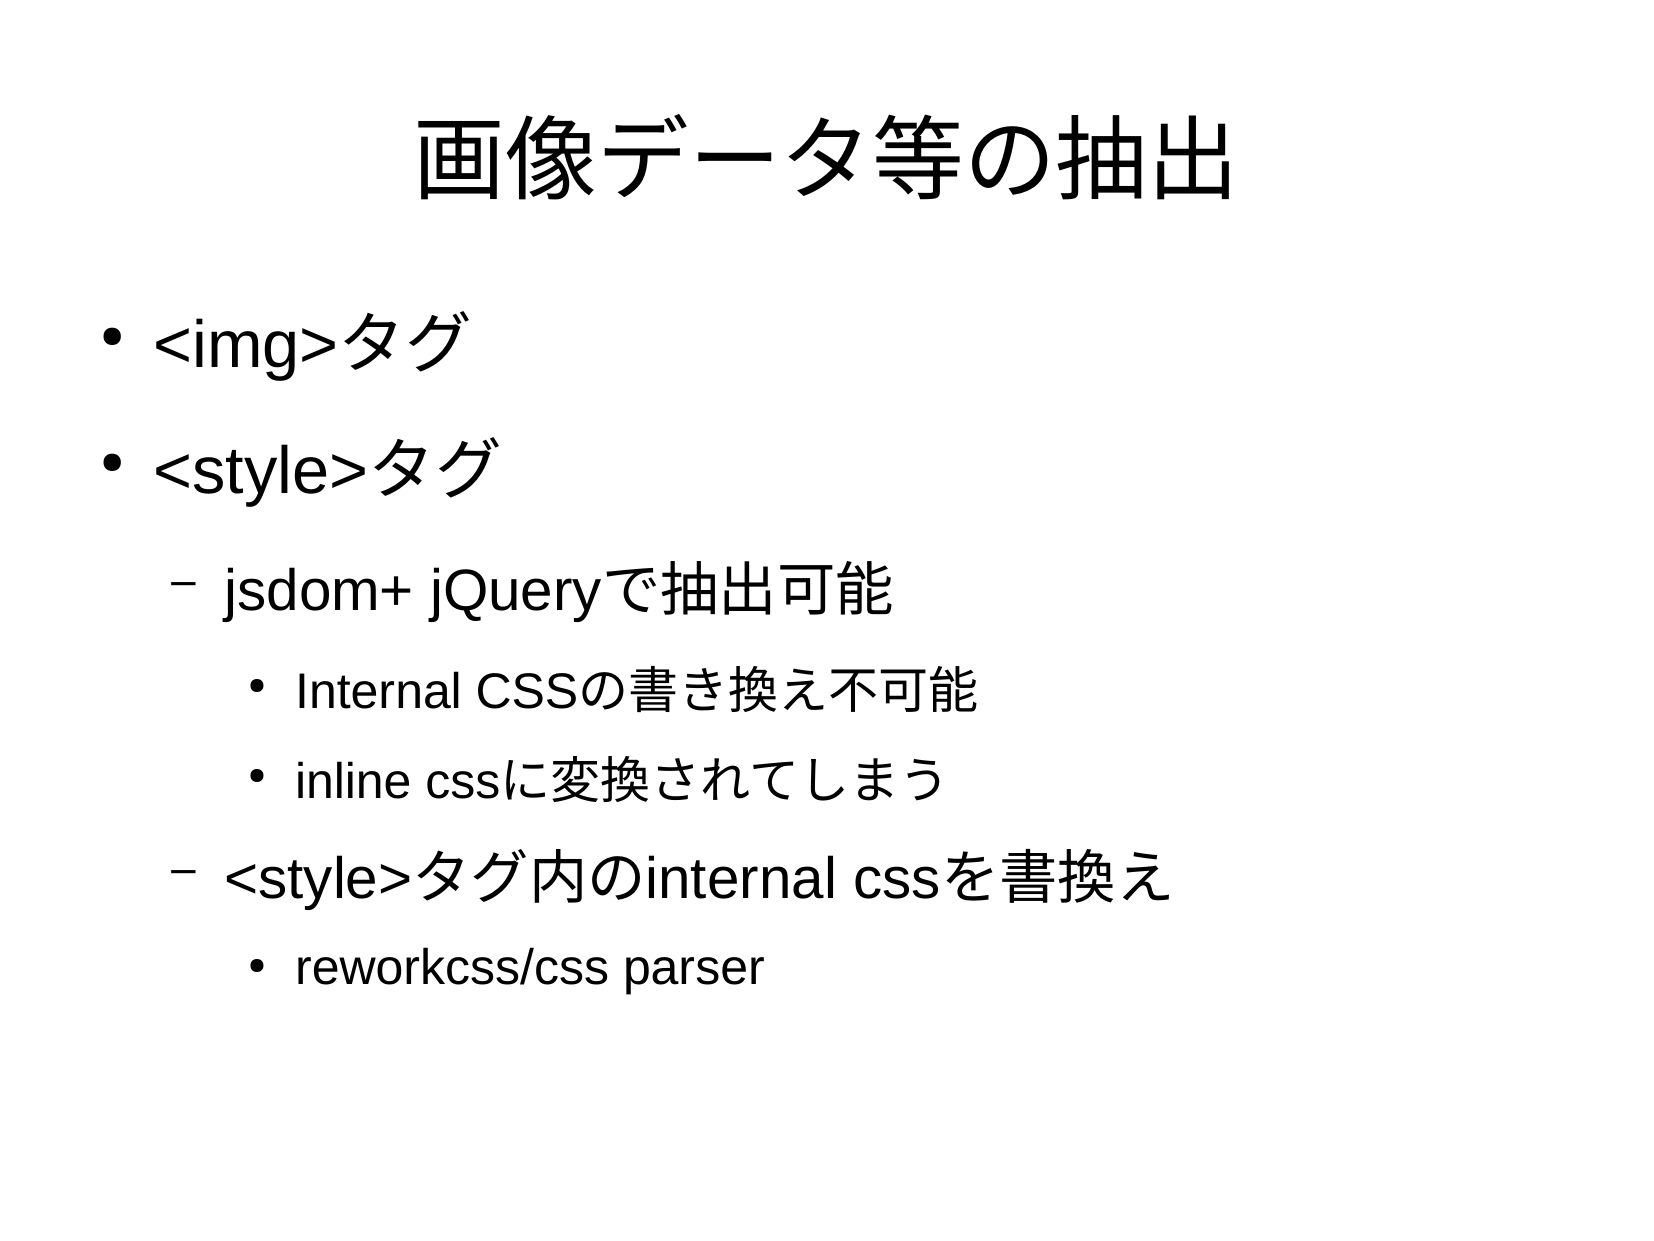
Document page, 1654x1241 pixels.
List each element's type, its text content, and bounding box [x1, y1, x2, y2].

title 画像データ等の抽出 [82, 49, 1571, 257]
list <img>タグ <style>タグ jsdom+ jQueryで抽出可能 Internal CSSの書き換え不可能 inline cssに変換されてしまう <style>タグ内のinternal cssを書換え reworkcss/css parser [82, 290, 1571, 1010]
